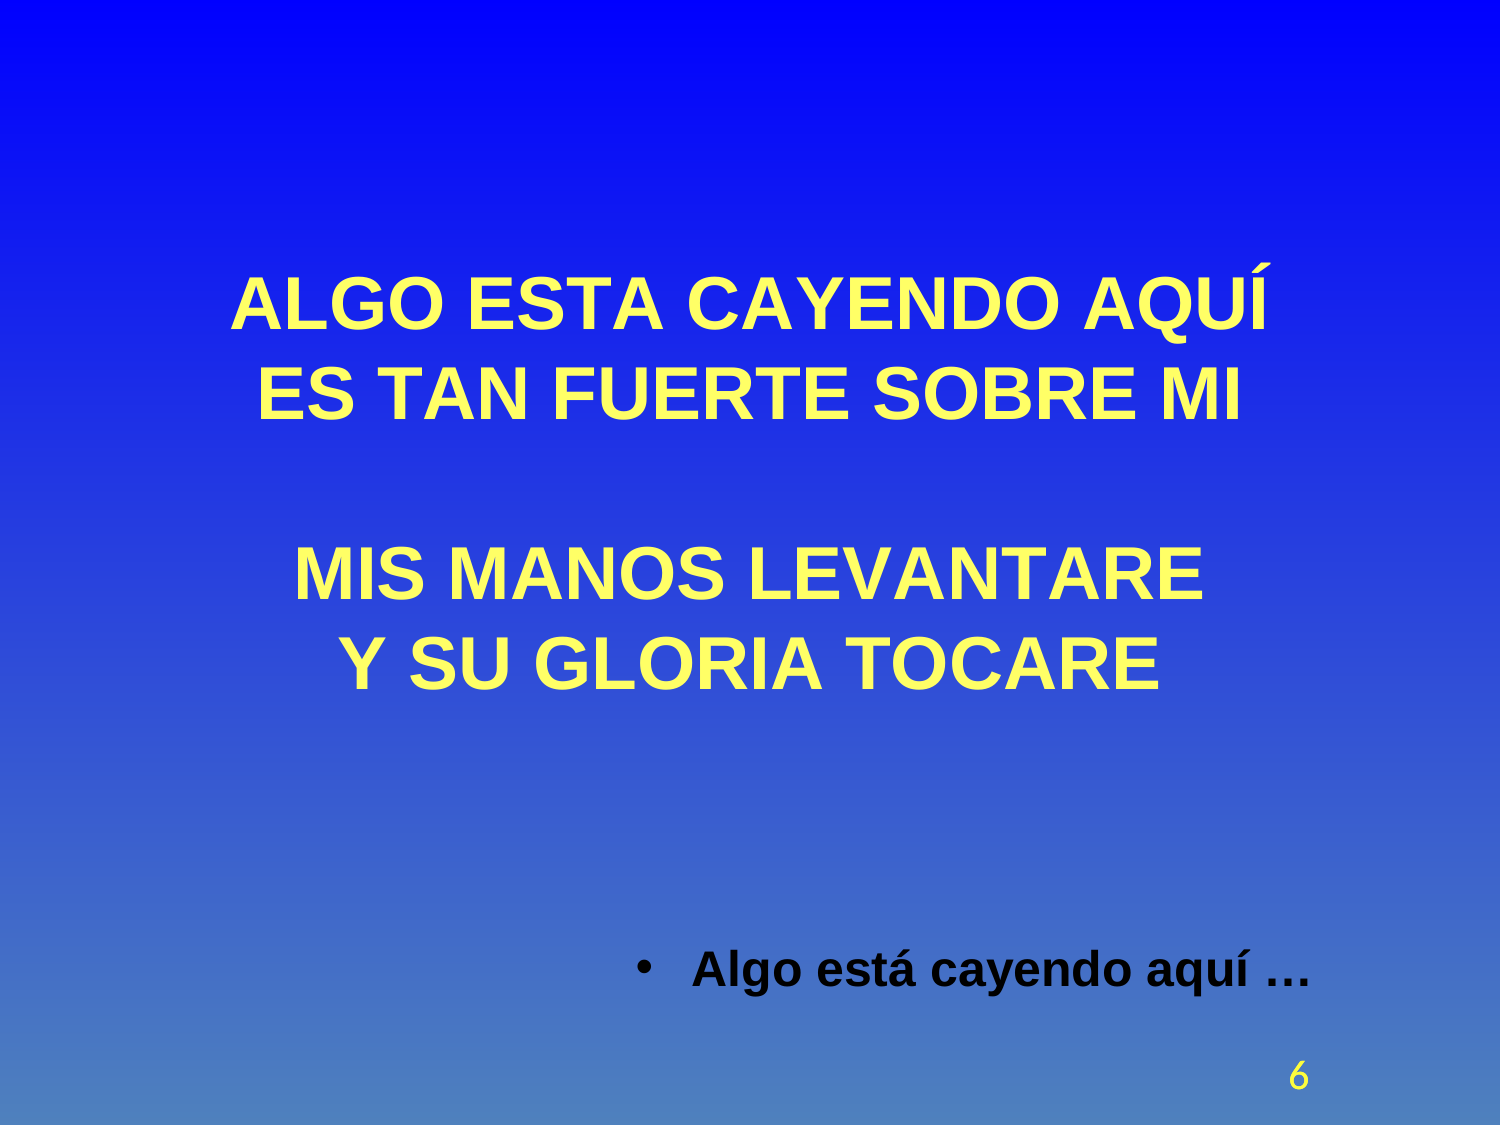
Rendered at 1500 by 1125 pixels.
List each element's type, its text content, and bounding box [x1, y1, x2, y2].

text_box <número> [974, 1042, 1325, 1103]
text_box Algo está cayendo aquí … [616, 928, 1329, 1012]
text_box ALGO ESTA CAYENDO AQUÍ ES TAN FUERTE SOBRE MI MIS MANOS LEVANTARE Y SU GLORIA TOCARE [75, 385, 1426, 573]
